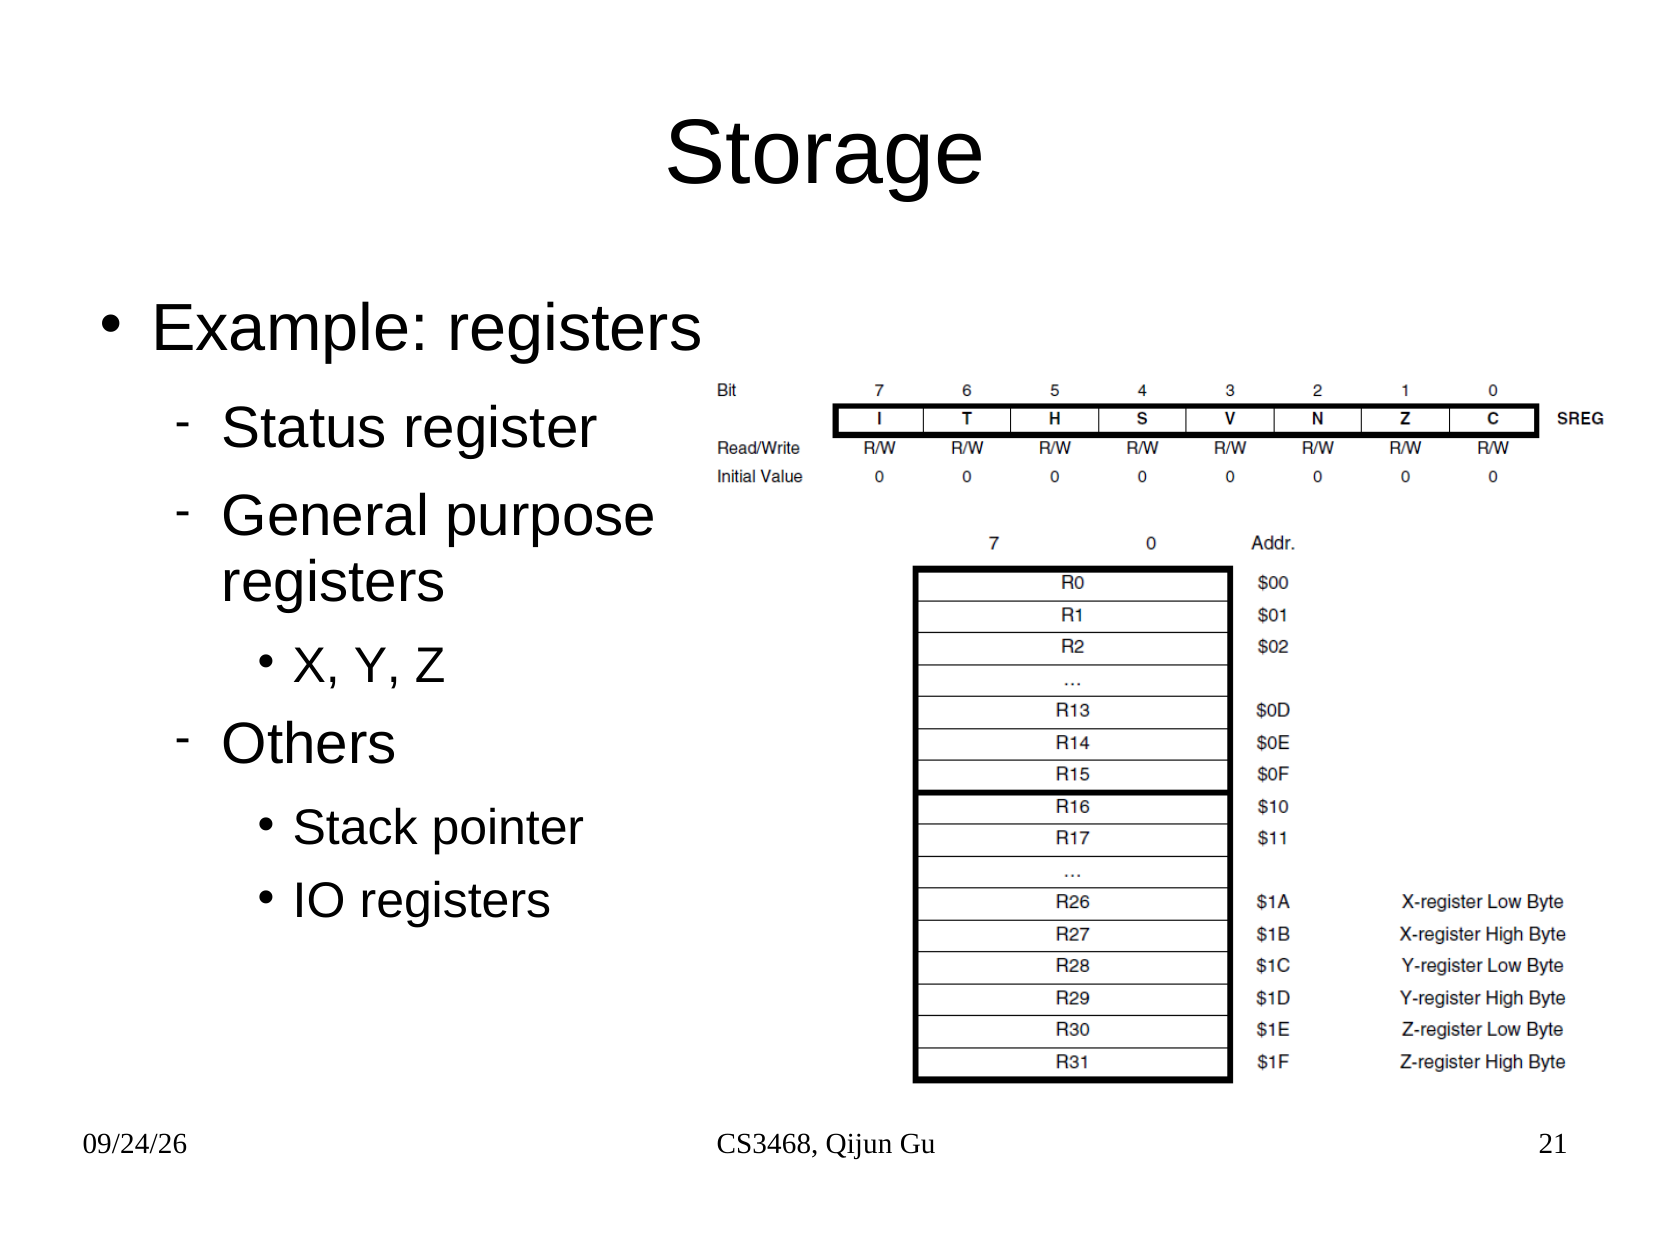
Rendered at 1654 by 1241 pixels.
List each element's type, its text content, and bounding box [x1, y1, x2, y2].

title Storage [82, 49, 1568, 254]
picture [900, 524, 1586, 1102]
list Example: registers Status register General purpose registers X, Y, Z Others Stack pointer IO registers [82, 290, 808, 1107]
picture [707, 374, 1613, 497]
